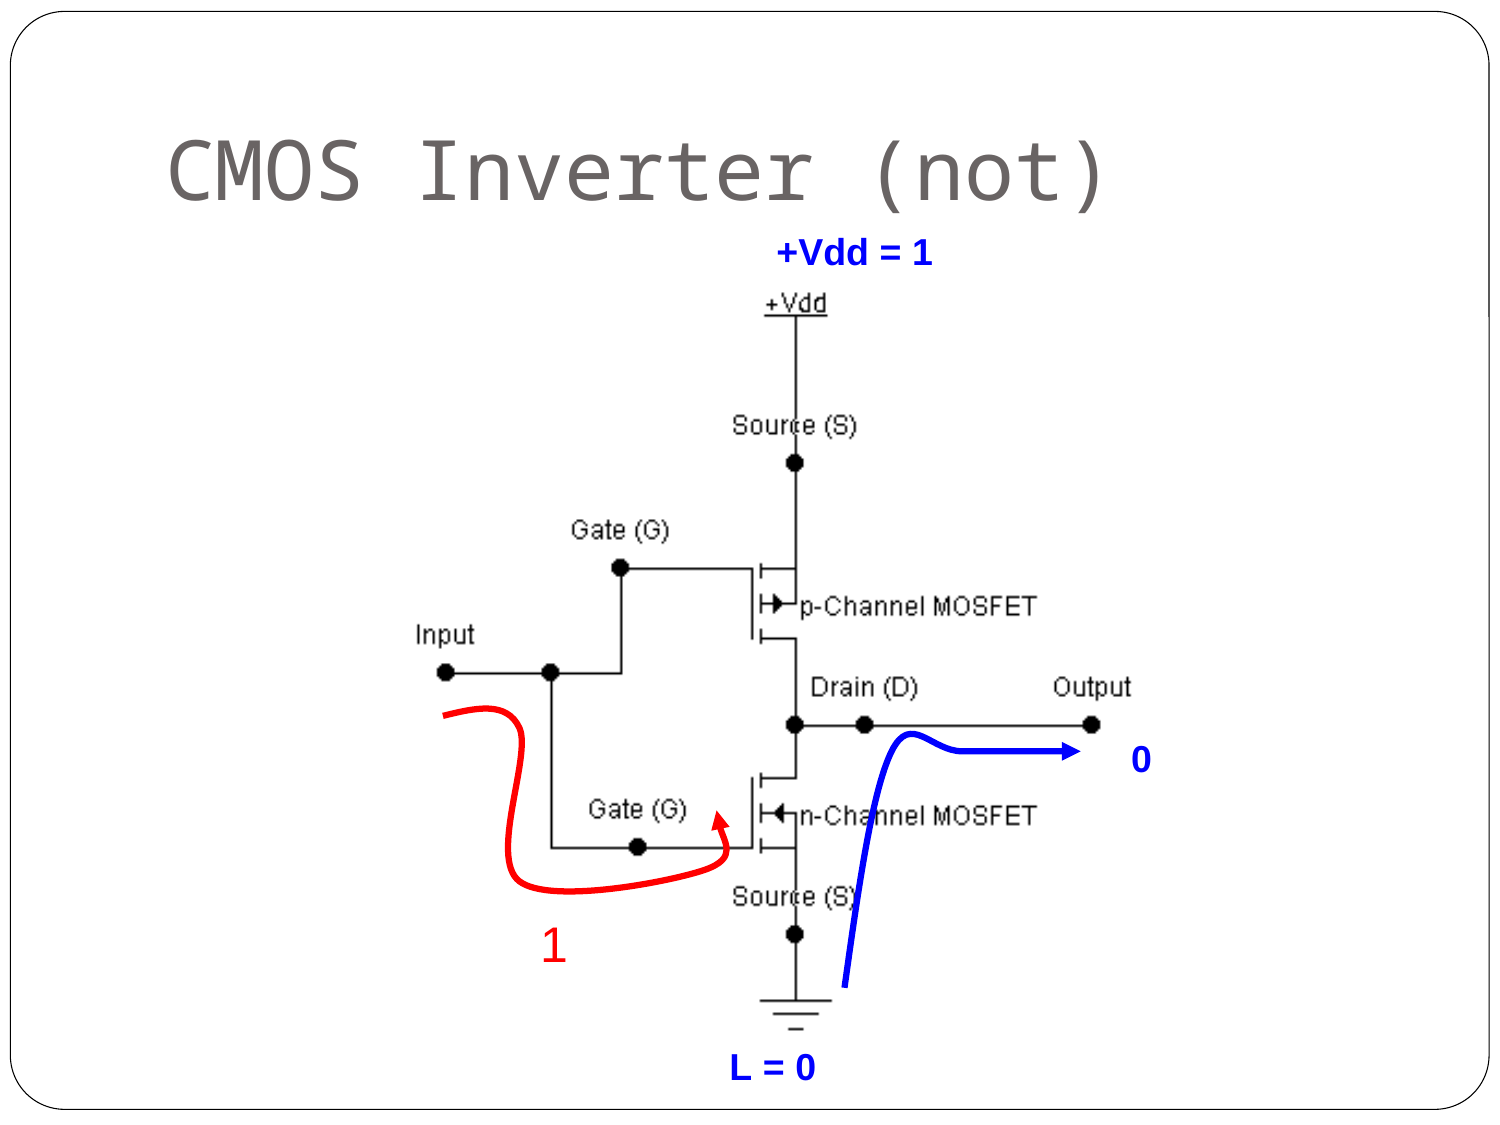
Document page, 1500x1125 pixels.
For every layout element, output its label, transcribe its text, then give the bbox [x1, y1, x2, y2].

text_box 0 [1116, 727, 1167, 789]
text_box L = 0 [714, 1034, 832, 1096]
text_box 1 [525, 904, 584, 981]
text_box [383, 278, 1199, 1058]
text_box +Vdd = 1 [761, 219, 949, 281]
title CMOS Inverter (not) [150, 44, 1426, 233]
